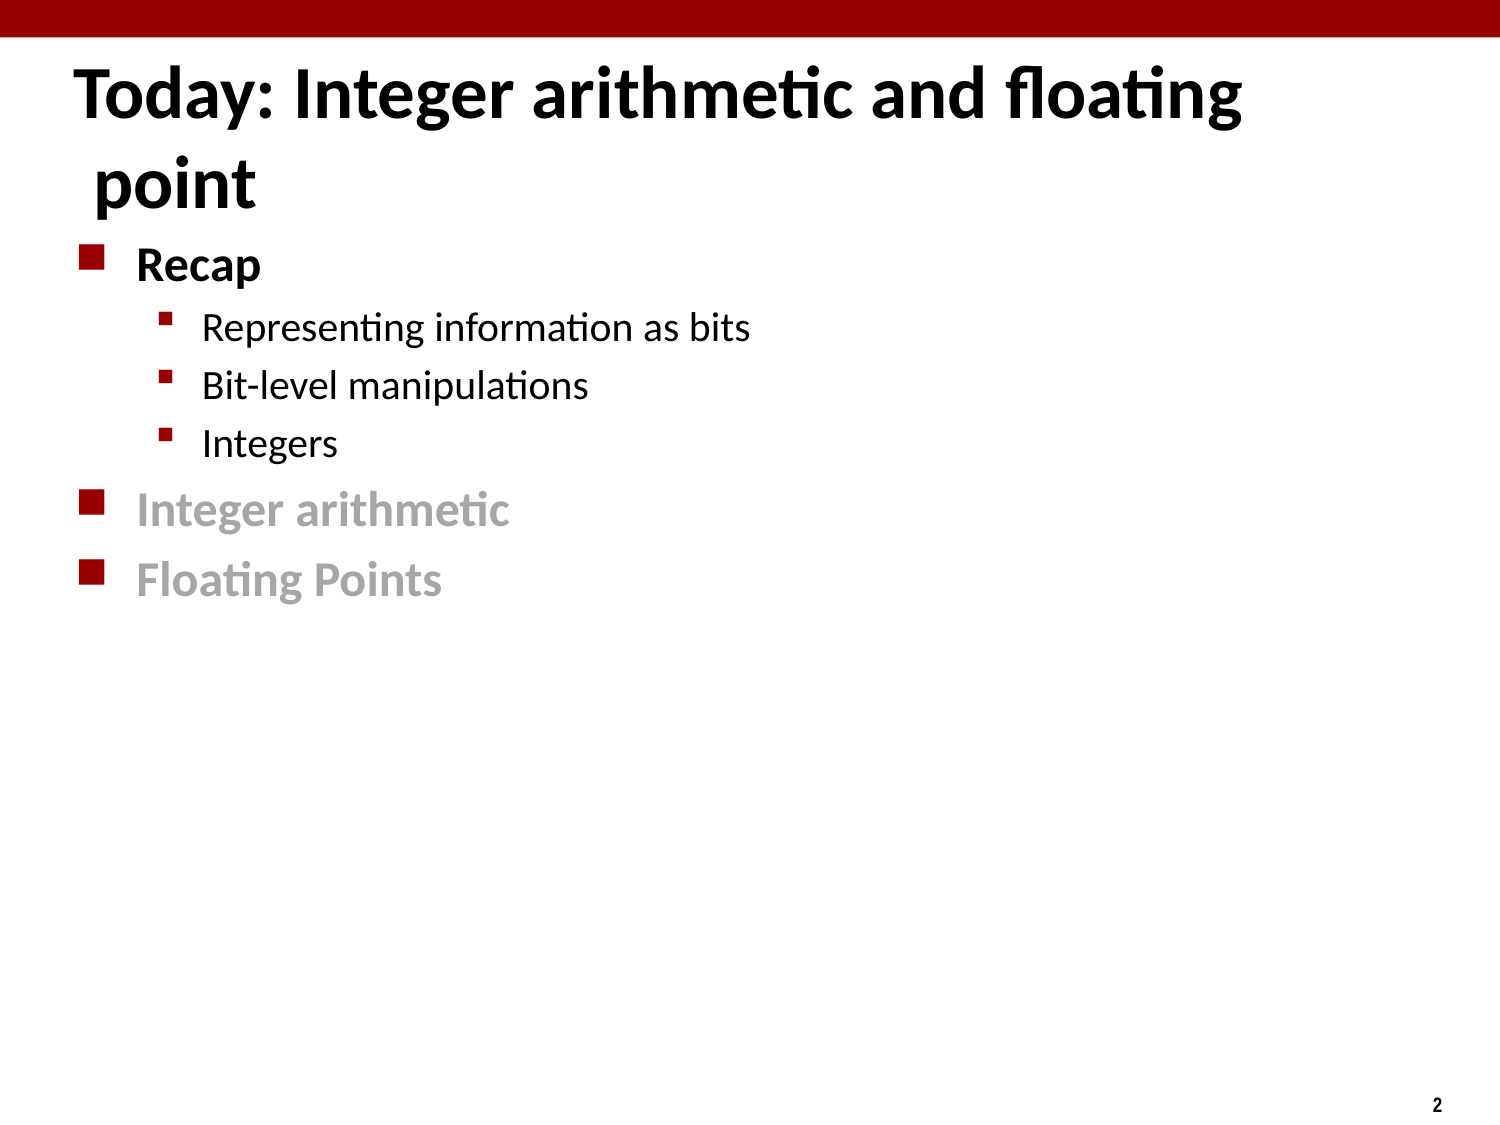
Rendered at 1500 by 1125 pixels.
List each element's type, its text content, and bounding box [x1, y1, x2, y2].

title Today: Integer arithmetic and floating point [58, 71, 1304, 197]
list Recap Representing information as bits Bit-level manipulations Integers Integer arithmetic Floating Points [65, 223, 1361, 1040]
